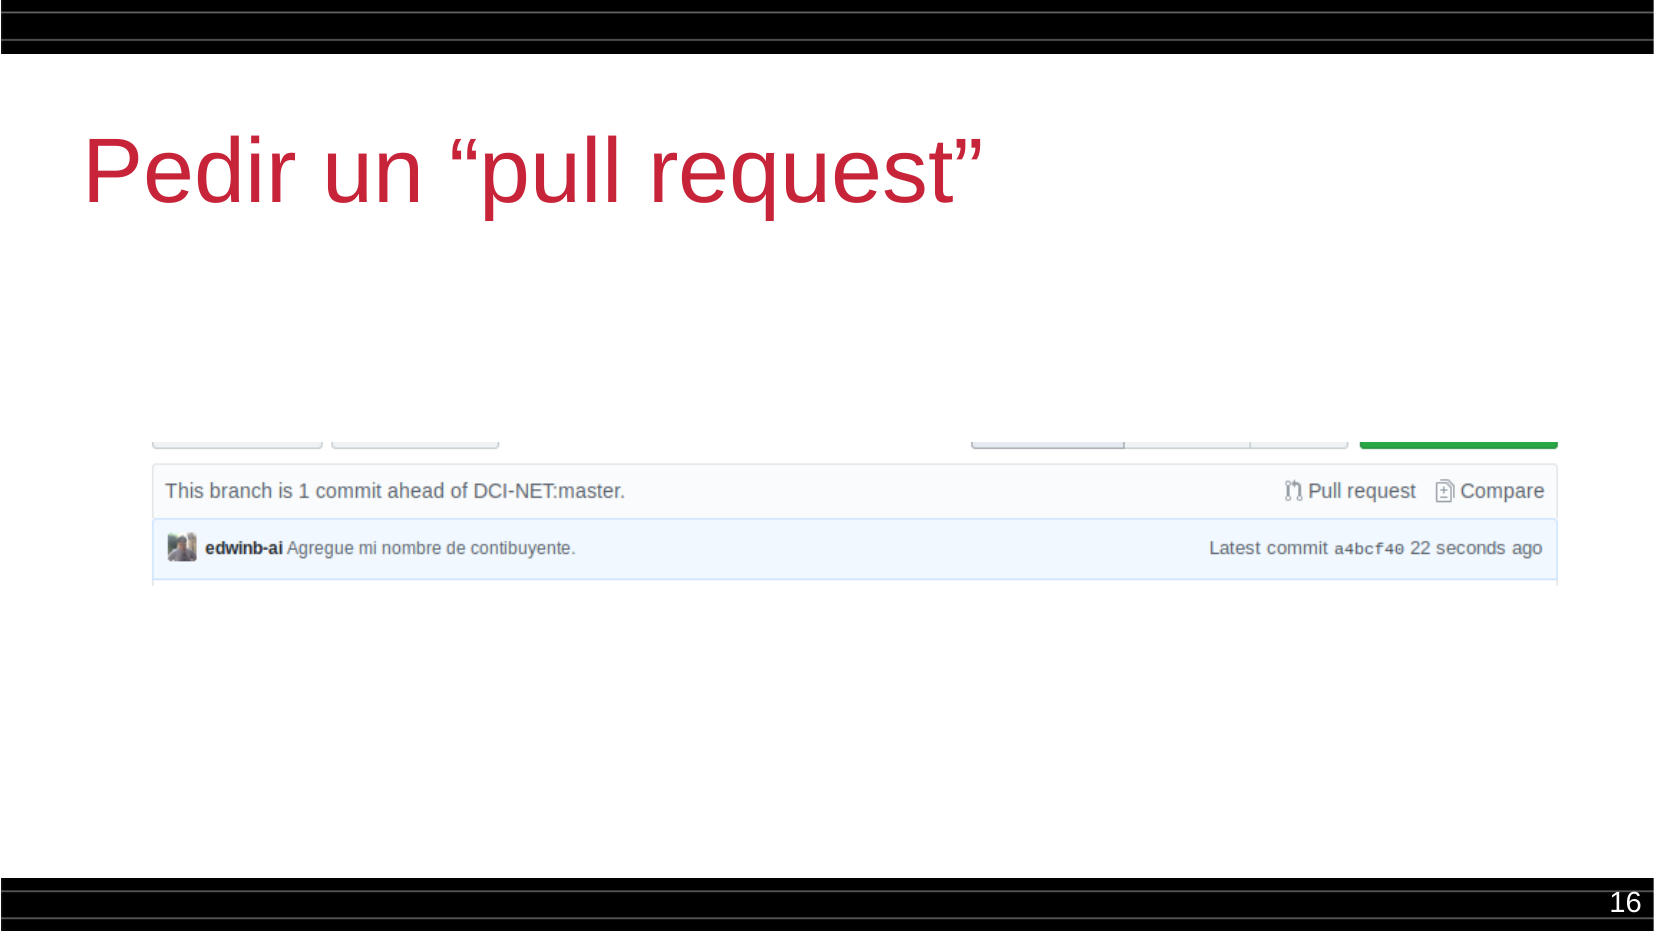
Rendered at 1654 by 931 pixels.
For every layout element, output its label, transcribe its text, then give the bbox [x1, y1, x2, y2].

picture [82, 442, 1571, 586]
picture [1, 878, 1654, 931]
picture [1, 0, 1654, 54]
title Pedir un “pull request” [82, 92, 1571, 249]
